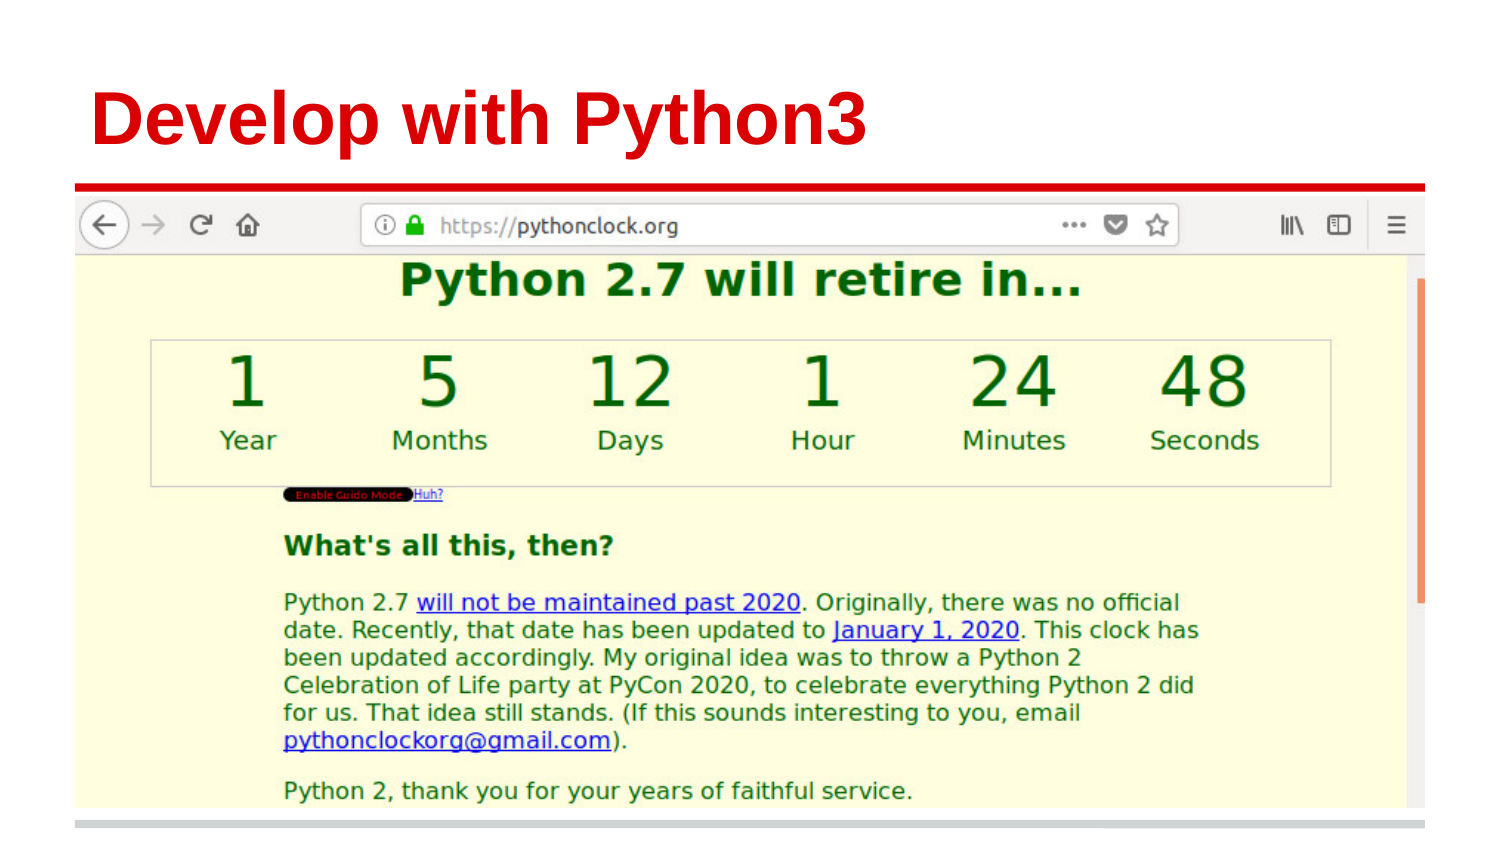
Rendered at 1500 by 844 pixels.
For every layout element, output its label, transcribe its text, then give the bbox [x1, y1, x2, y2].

title Develop with Python3 [75, 33, 1425, 175]
picture [75, 196, 1425, 808]
